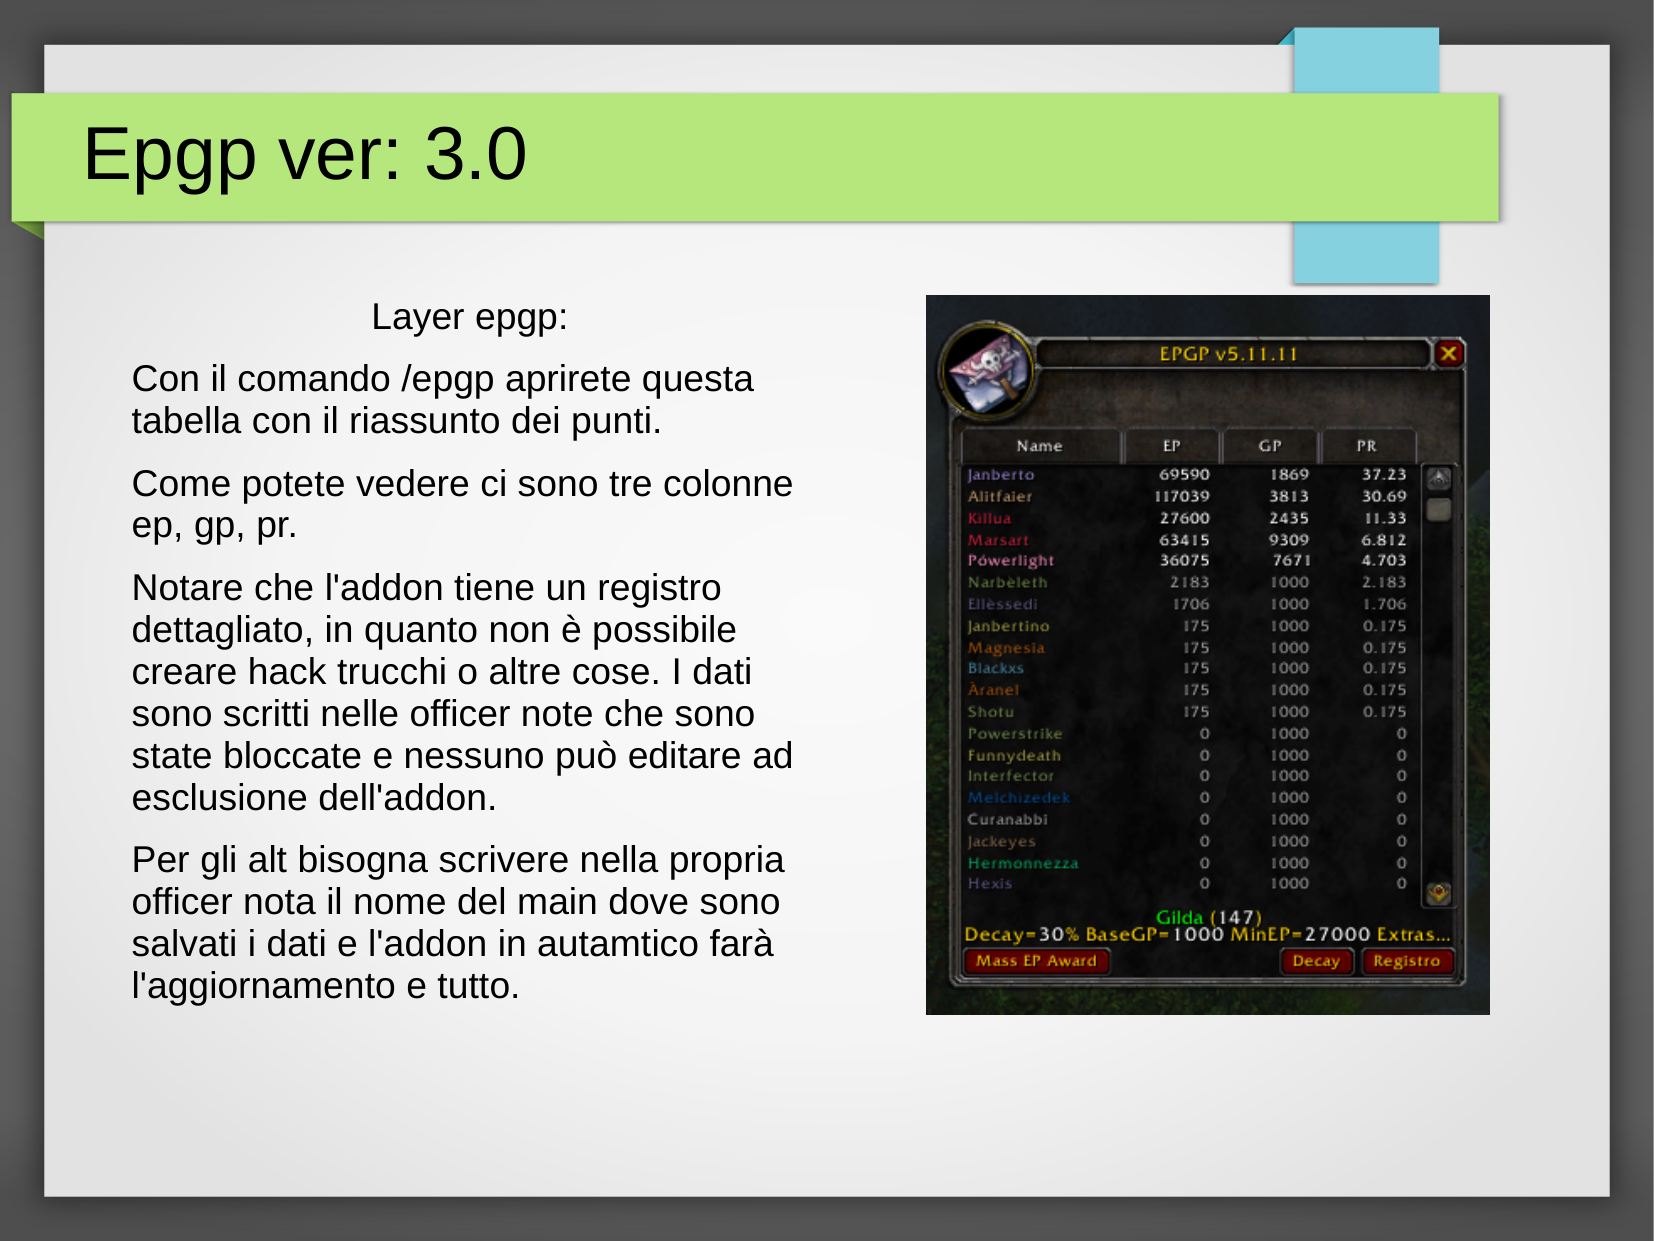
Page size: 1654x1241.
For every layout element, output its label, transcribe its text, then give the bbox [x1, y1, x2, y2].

title Epgp ver: 3.0 [82, 94, 1264, 213]
list Layer epgp: Con il comando /epgp aprirete questa tabella con il riassunto dei punti. Come potete vedere ci sono tre colonne ep, gp, pr. Notare che l'addon tiene un registro dettagliato, in quanto non è possibile creare hack trucchi o altre cose. I dati sono scritti nelle officer note che sono state bloccate e nessuno può editare ad esclusione dell'addon. Per gli alt bisogna scrivere nella propria officer nota il nome del main dove sono salvati i dati e l'addon in autamtico farà l'aggiornamento e tutto. [82, 295, 809, 1015]
picture [0, 0, 1654, 1241]
